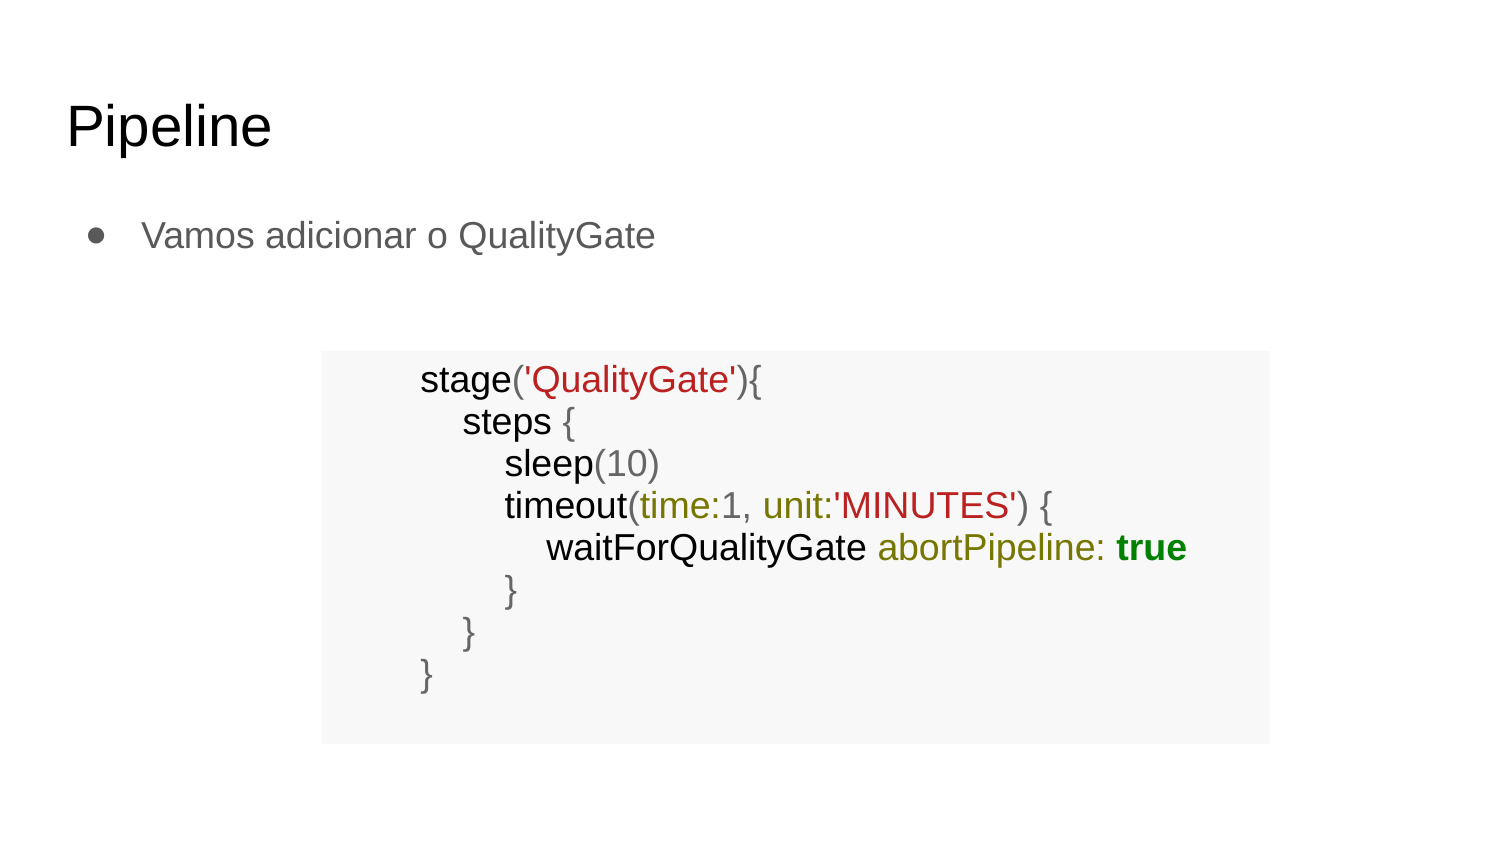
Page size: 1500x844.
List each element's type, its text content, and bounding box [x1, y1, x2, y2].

list Vamos adicionar o QualityGate [51, 189, 1489, 750]
text_box stage('QualityGate'){ steps { sleep(10) timeout(time:1, unit:'MINUTES') { waitForQualityGate abortPipeline: true } } } [321, 351, 1270, 744]
title Pipeline [51, 72, 1449, 167]
